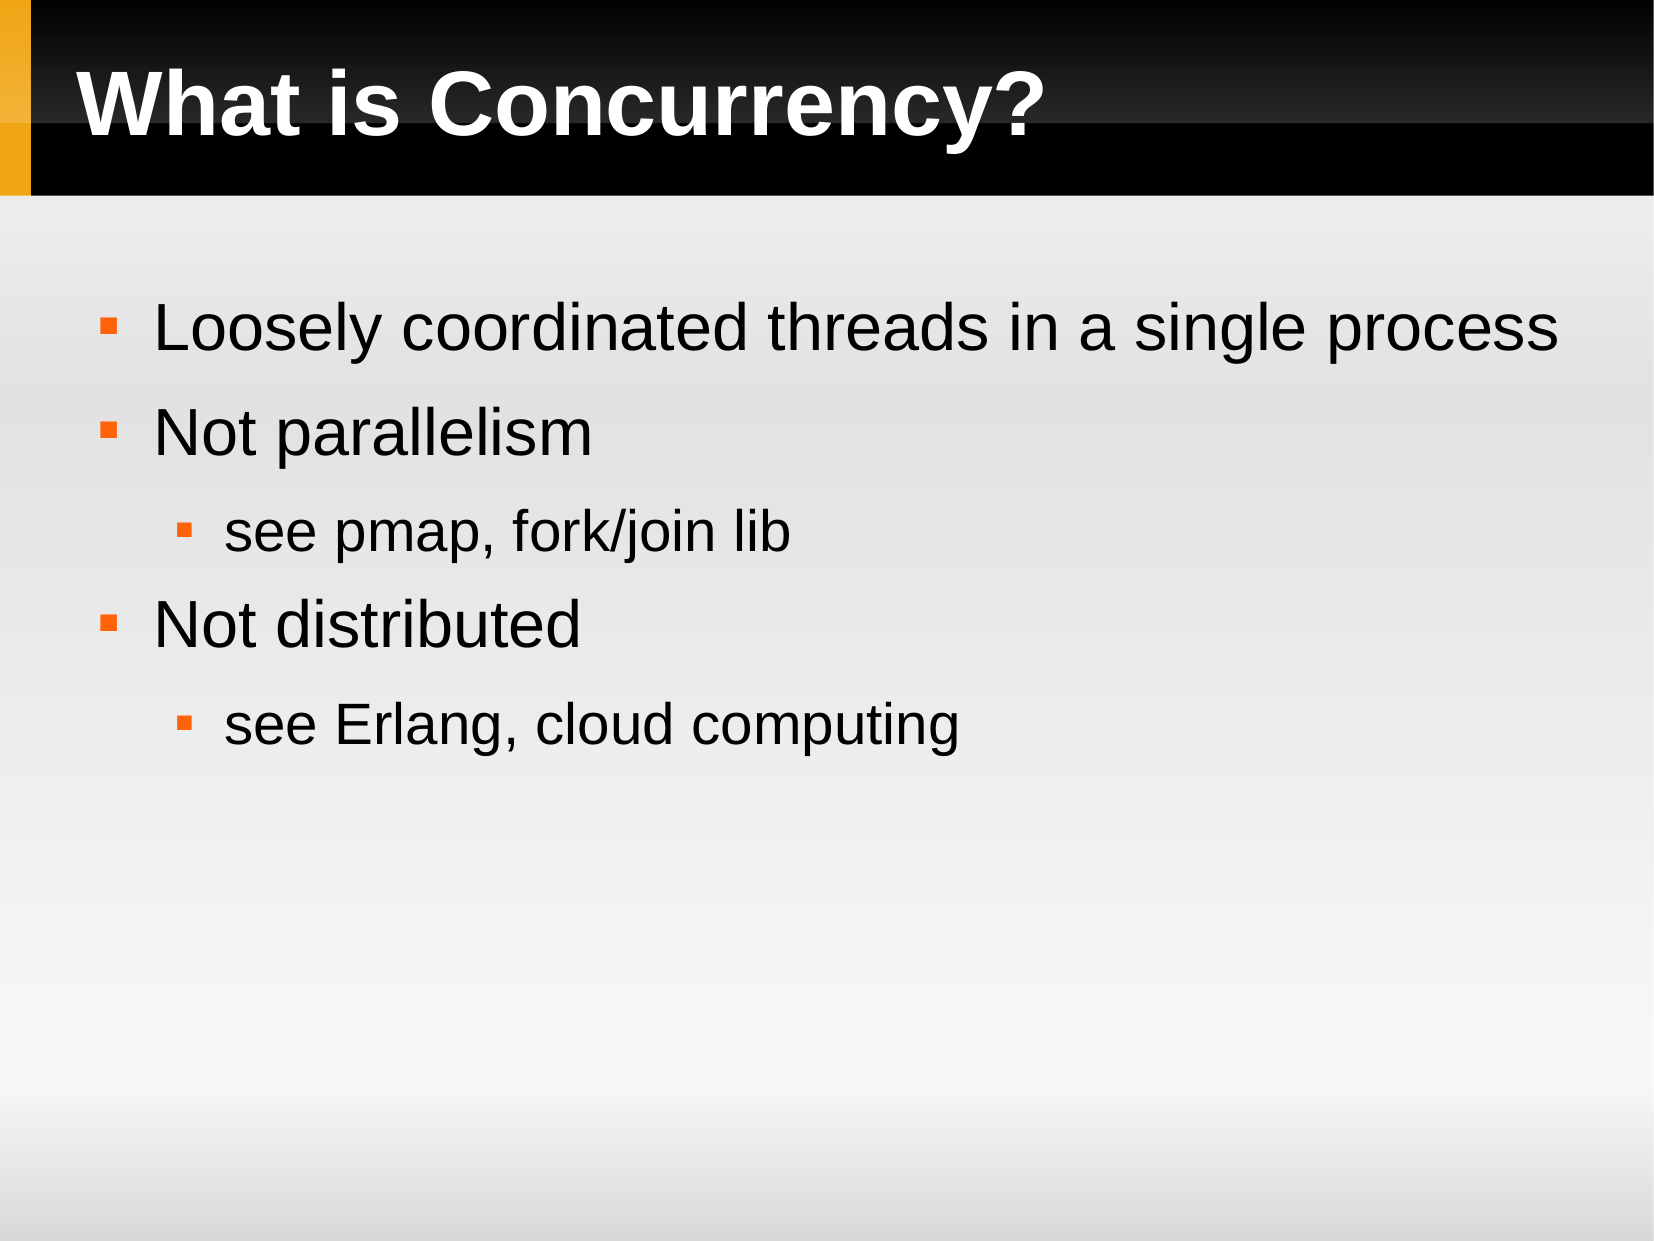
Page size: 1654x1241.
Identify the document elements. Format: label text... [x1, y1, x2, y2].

title What is Concurrency? [76, 0, 1565, 208]
list Loosely coordinated threads in a single process Not parallelism see pmap, fork/join lib Not distributed see Erlang, cloud computing [82, 290, 1571, 1109]
picture [0, 0, 1654, 1241]
